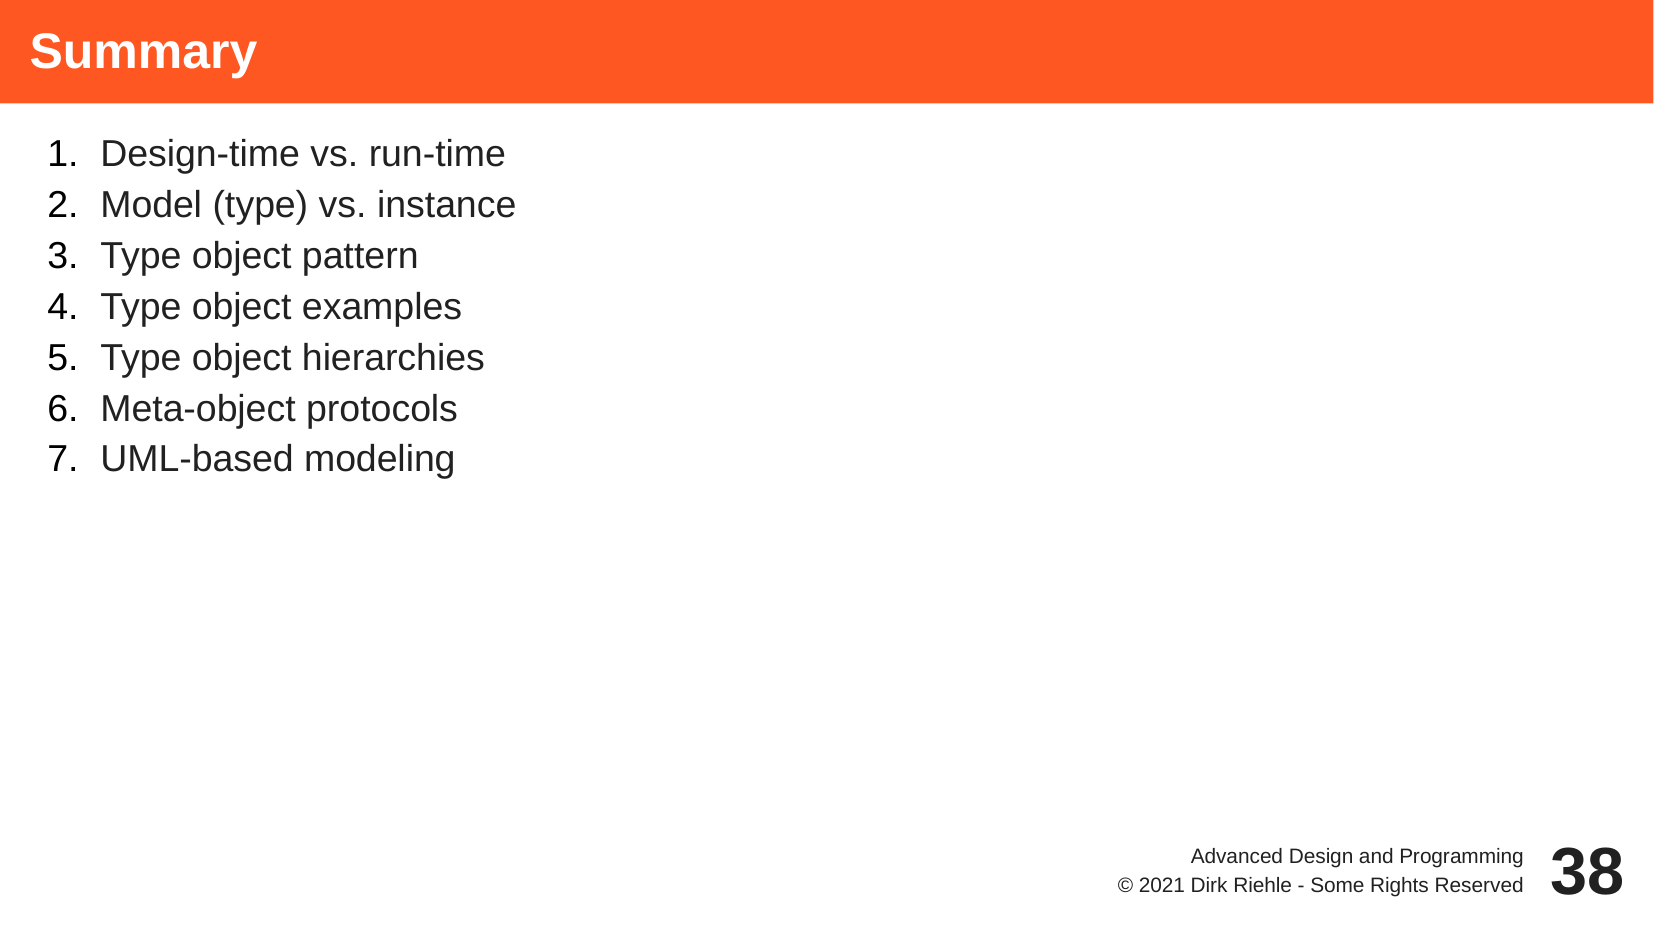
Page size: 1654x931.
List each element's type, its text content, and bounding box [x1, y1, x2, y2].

list Design-time vs. run-time Model (type) vs. instance Type object pattern Type object examples Type object hierarchies Meta-object protocols UML-based modeling [29, 132, 1625, 813]
title Summary [0, 0, 1654, 104]
